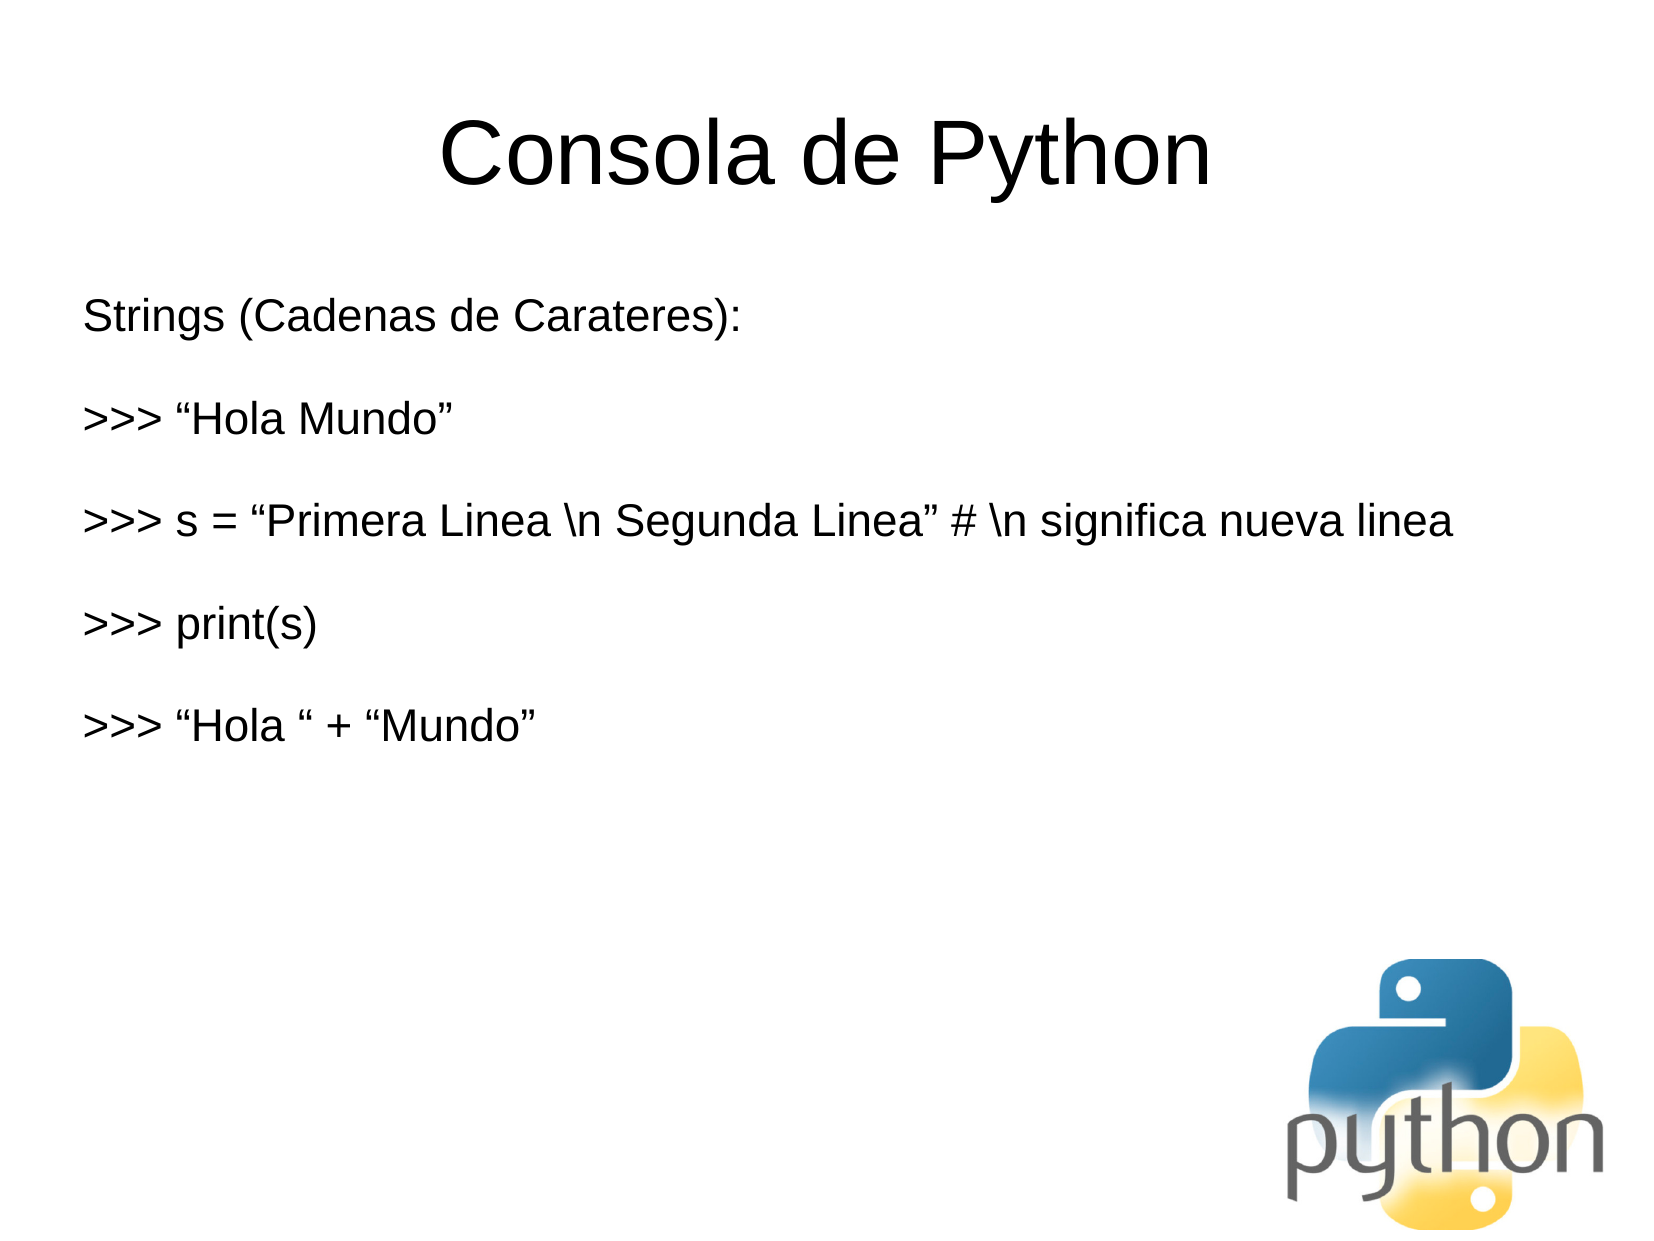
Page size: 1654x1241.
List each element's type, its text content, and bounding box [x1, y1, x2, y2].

picture [1245, 959, 1646, 1231]
title Consola de Python [82, 49, 1571, 257]
subtitle Strings (Cadenas de Carateres): >>> “Hola Mundo” >>> s = “Primera Linea \n Segunda Linea” # \n significa nueva linea >>> print(s) >>> “Hola “ + “Mundo” [82, 290, 1571, 1010]
